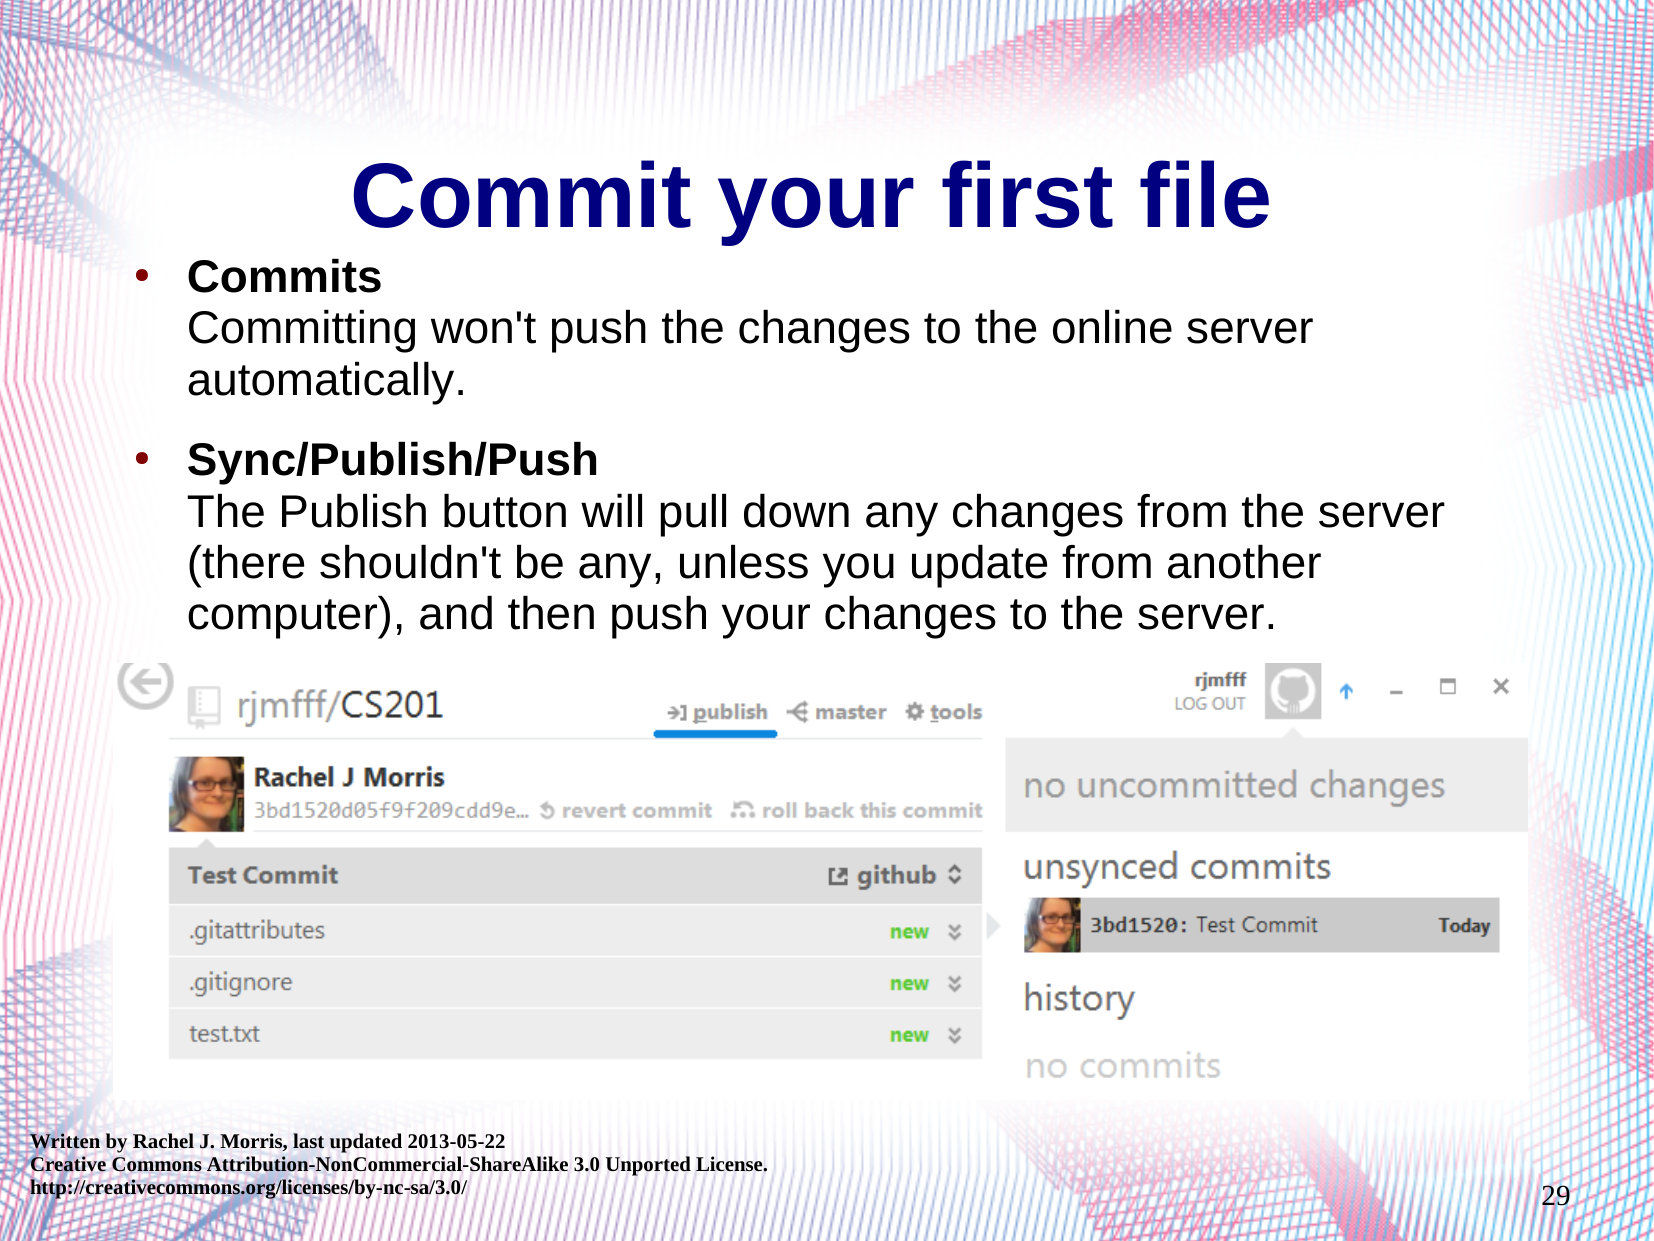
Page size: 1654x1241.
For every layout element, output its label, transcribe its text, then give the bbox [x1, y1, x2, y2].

picture [0, 0, 1654, 1241]
title Commit your first file [118, 112, 1506, 250]
list Commits Committing won't push the changes to the online server automatically. Sync/Publish/Push The Publish button will pull down any changes from the server (there shouldn't be any, unless you update from another computer), and then push your changes to the server. [116, 250, 1551, 778]
